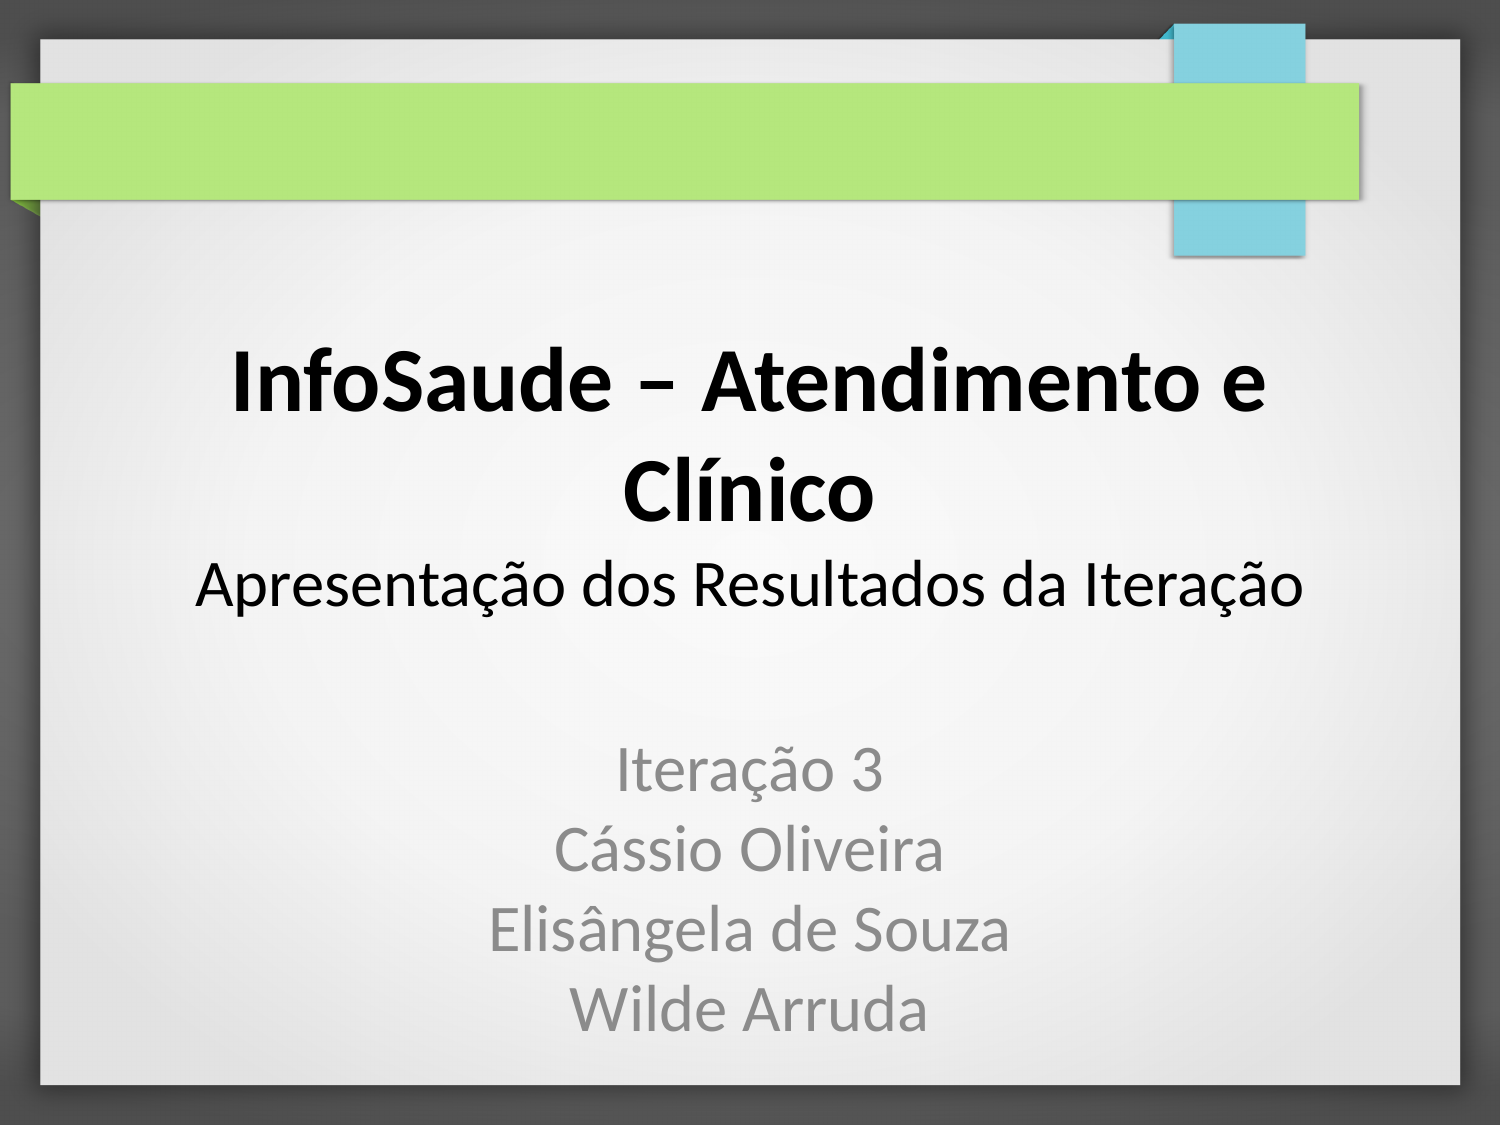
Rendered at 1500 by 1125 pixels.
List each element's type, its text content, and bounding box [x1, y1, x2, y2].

picture [0, 0, 1500, 1125]
text_box InfoSaude – Atendimento e Clínico Apresentação dos Resultados da Iteração [112, 349, 1388, 591]
text_box Iteração 3 Cássio Oliveira Elisângela de Souza Wilde Arruda [225, 637, 1275, 925]
